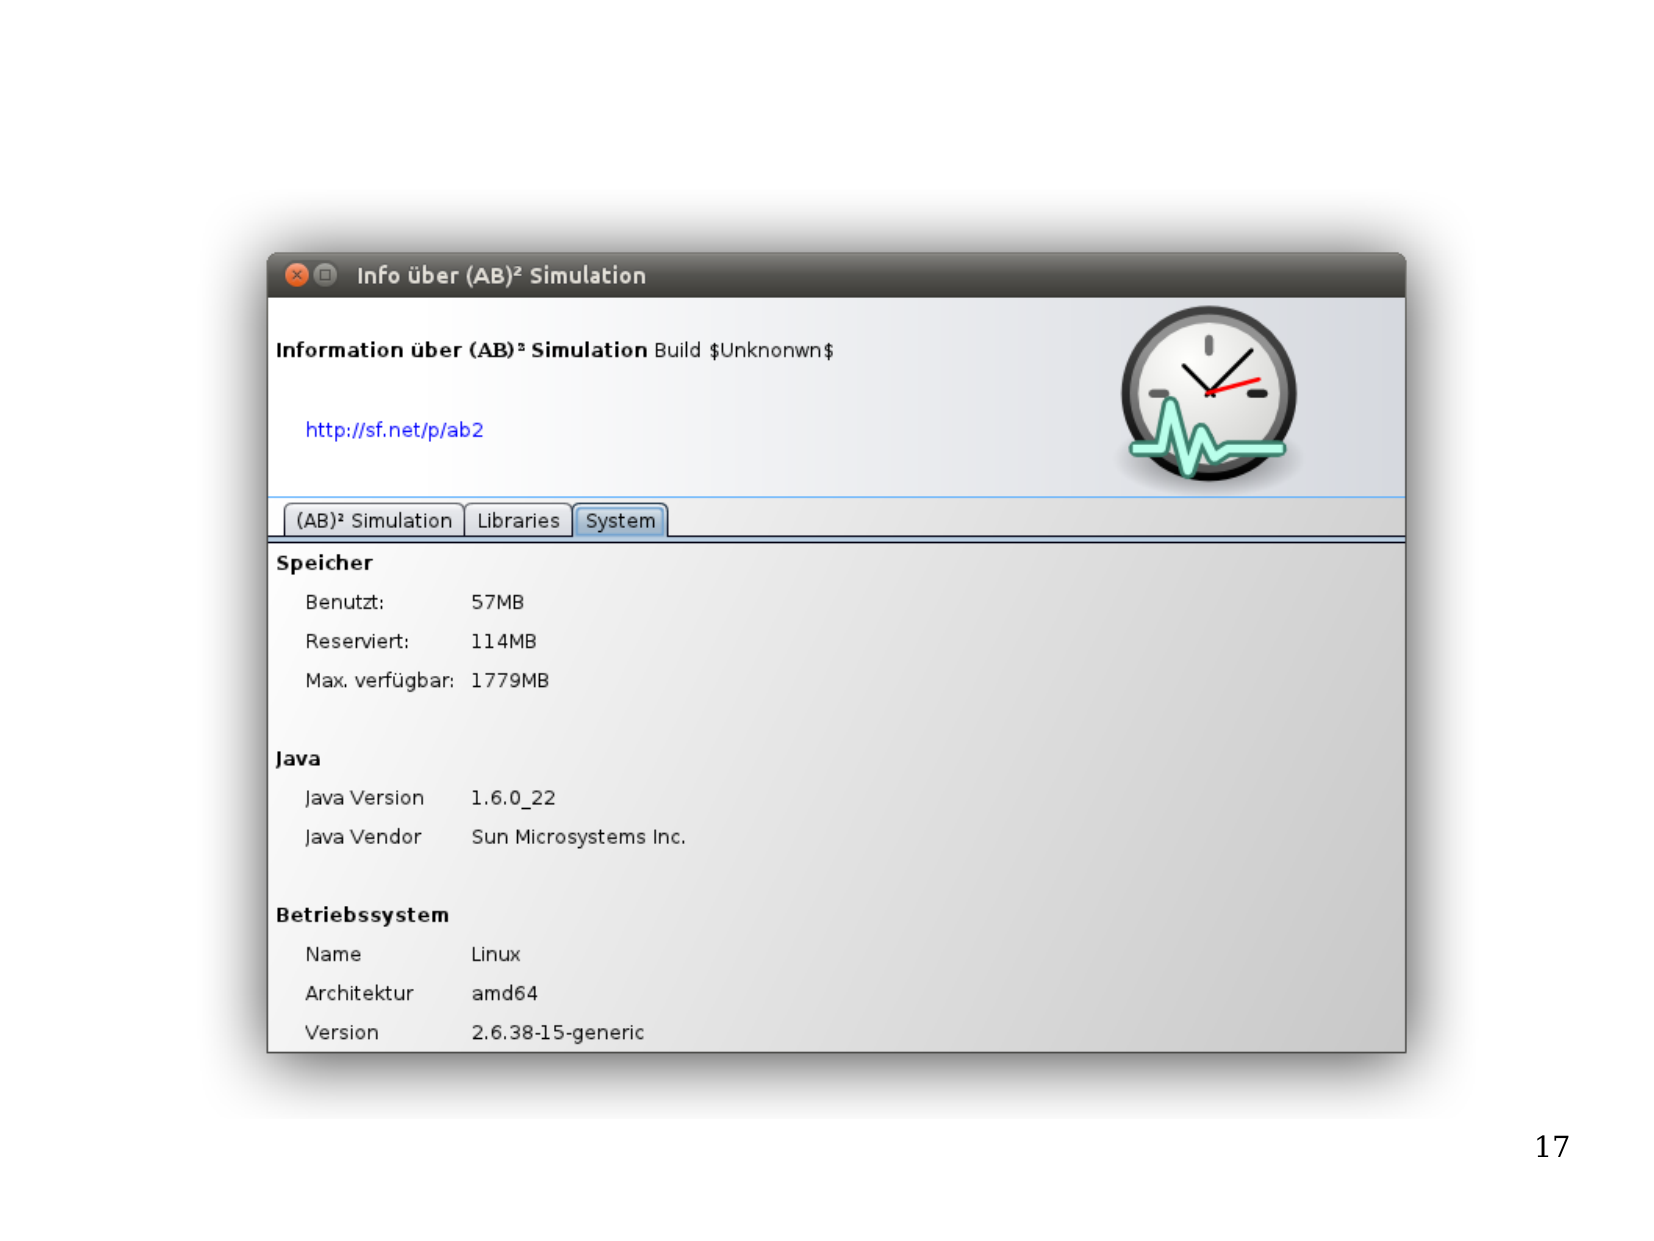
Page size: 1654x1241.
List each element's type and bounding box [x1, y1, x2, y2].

picture [137, 143, 1543, 1119]
